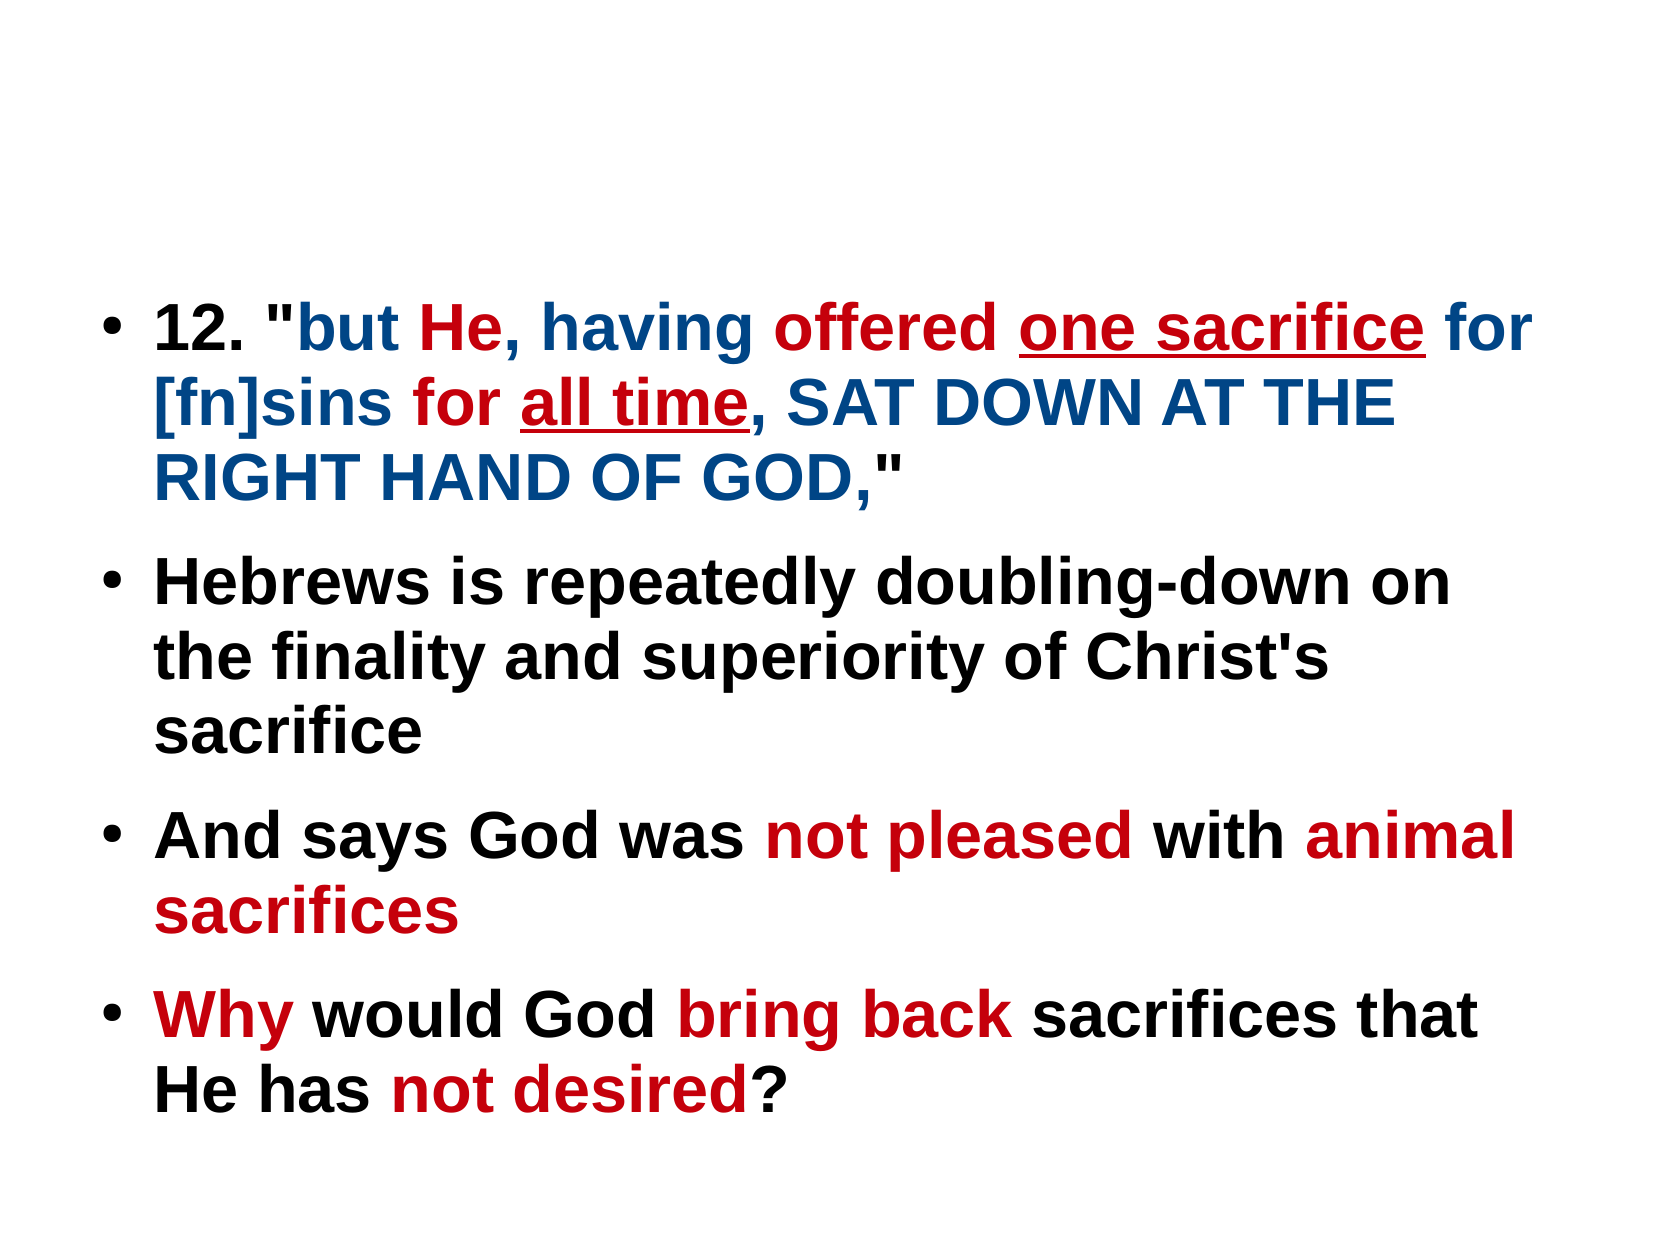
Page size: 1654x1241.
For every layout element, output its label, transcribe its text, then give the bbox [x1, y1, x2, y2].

list 12. "but He, having offered one sacrifice for [fn]sins for all time, SAT DOWN AT THE RIGHT HAND OF GOD," Hebrews is repeatedly doubling-down on the finality and superiority of Christ's sacrifice And says God was not pleased with animal sacrifices Why would God bring back sacrifices that He has not desired? [82, 290, 1571, 1127]
